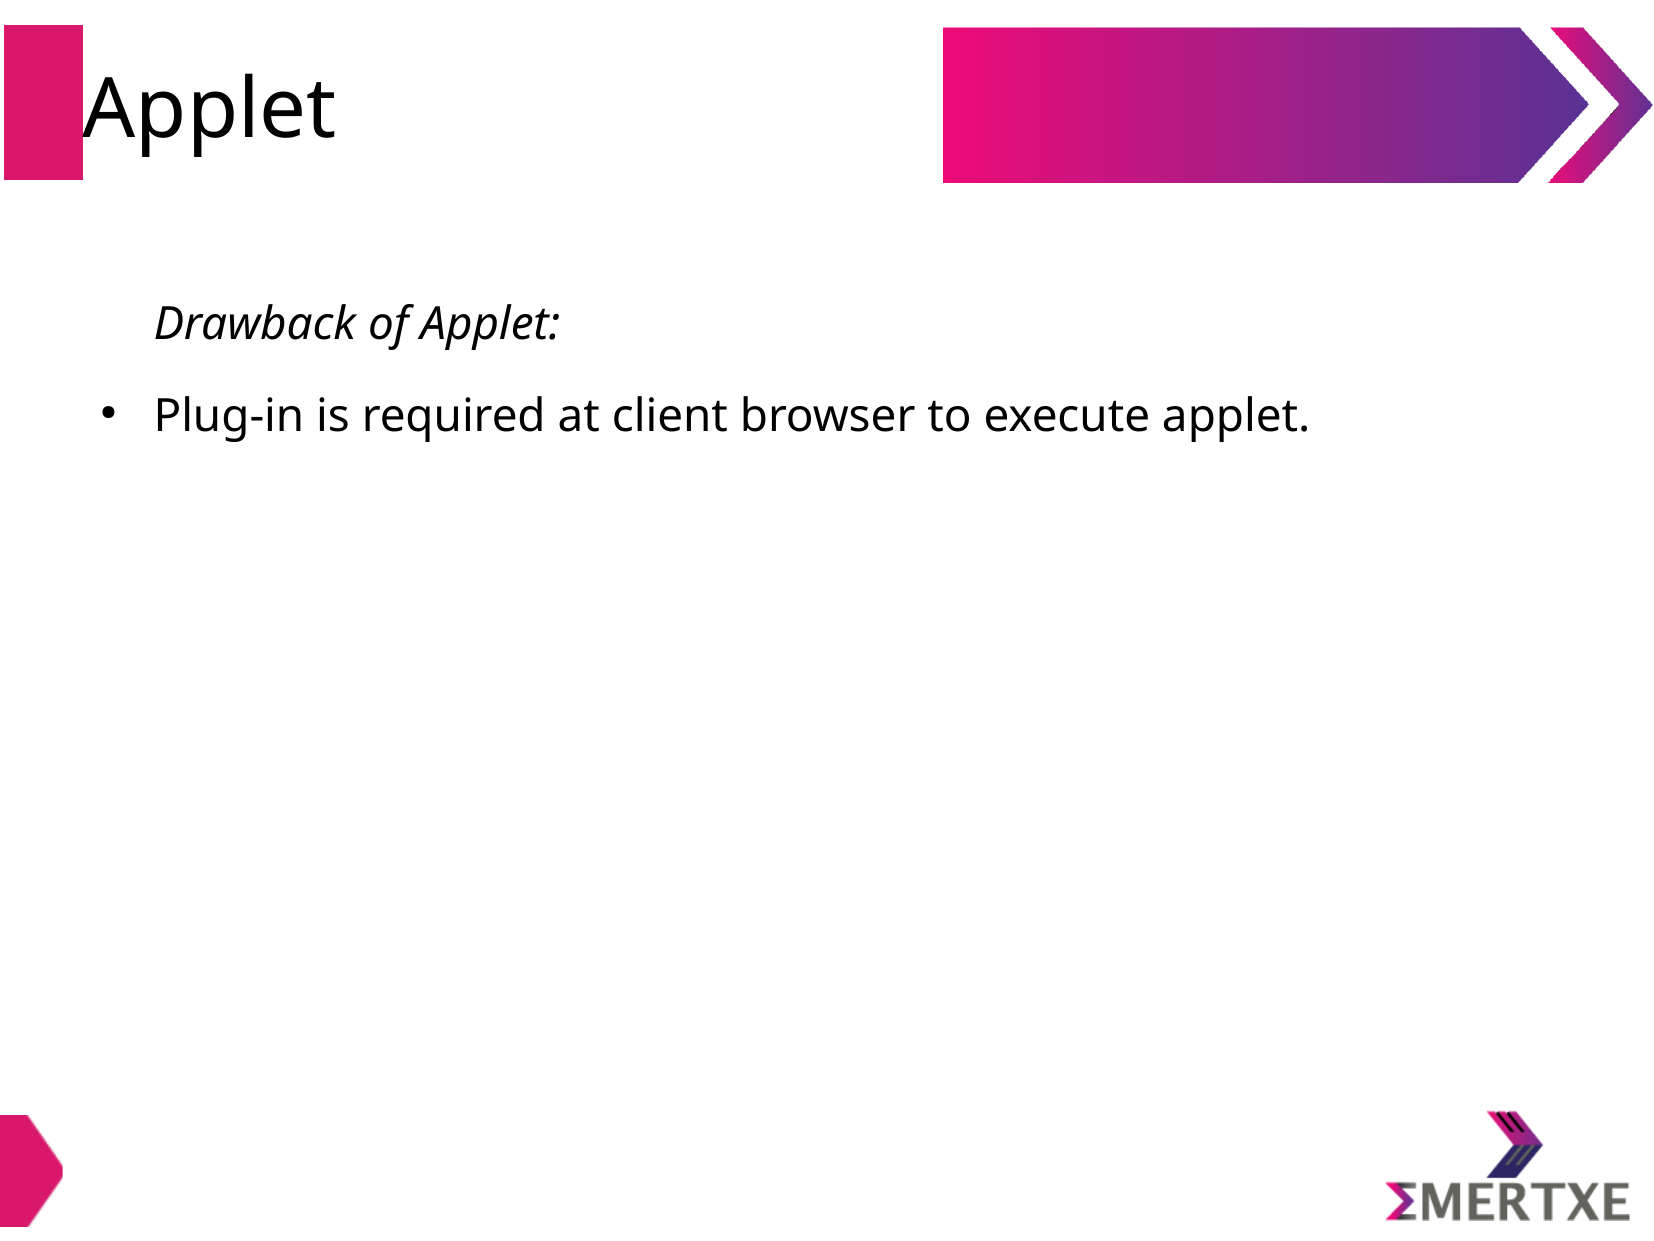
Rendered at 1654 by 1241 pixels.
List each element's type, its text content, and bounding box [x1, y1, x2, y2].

picture [1571, 27, 1653, 183]
list Drawback of Applet: Plug-in is required at client browser to execute applet. [82, 290, 1571, 1010]
title Applet [82, 2, 1571, 210]
picture [1385, 1107, 1631, 1221]
